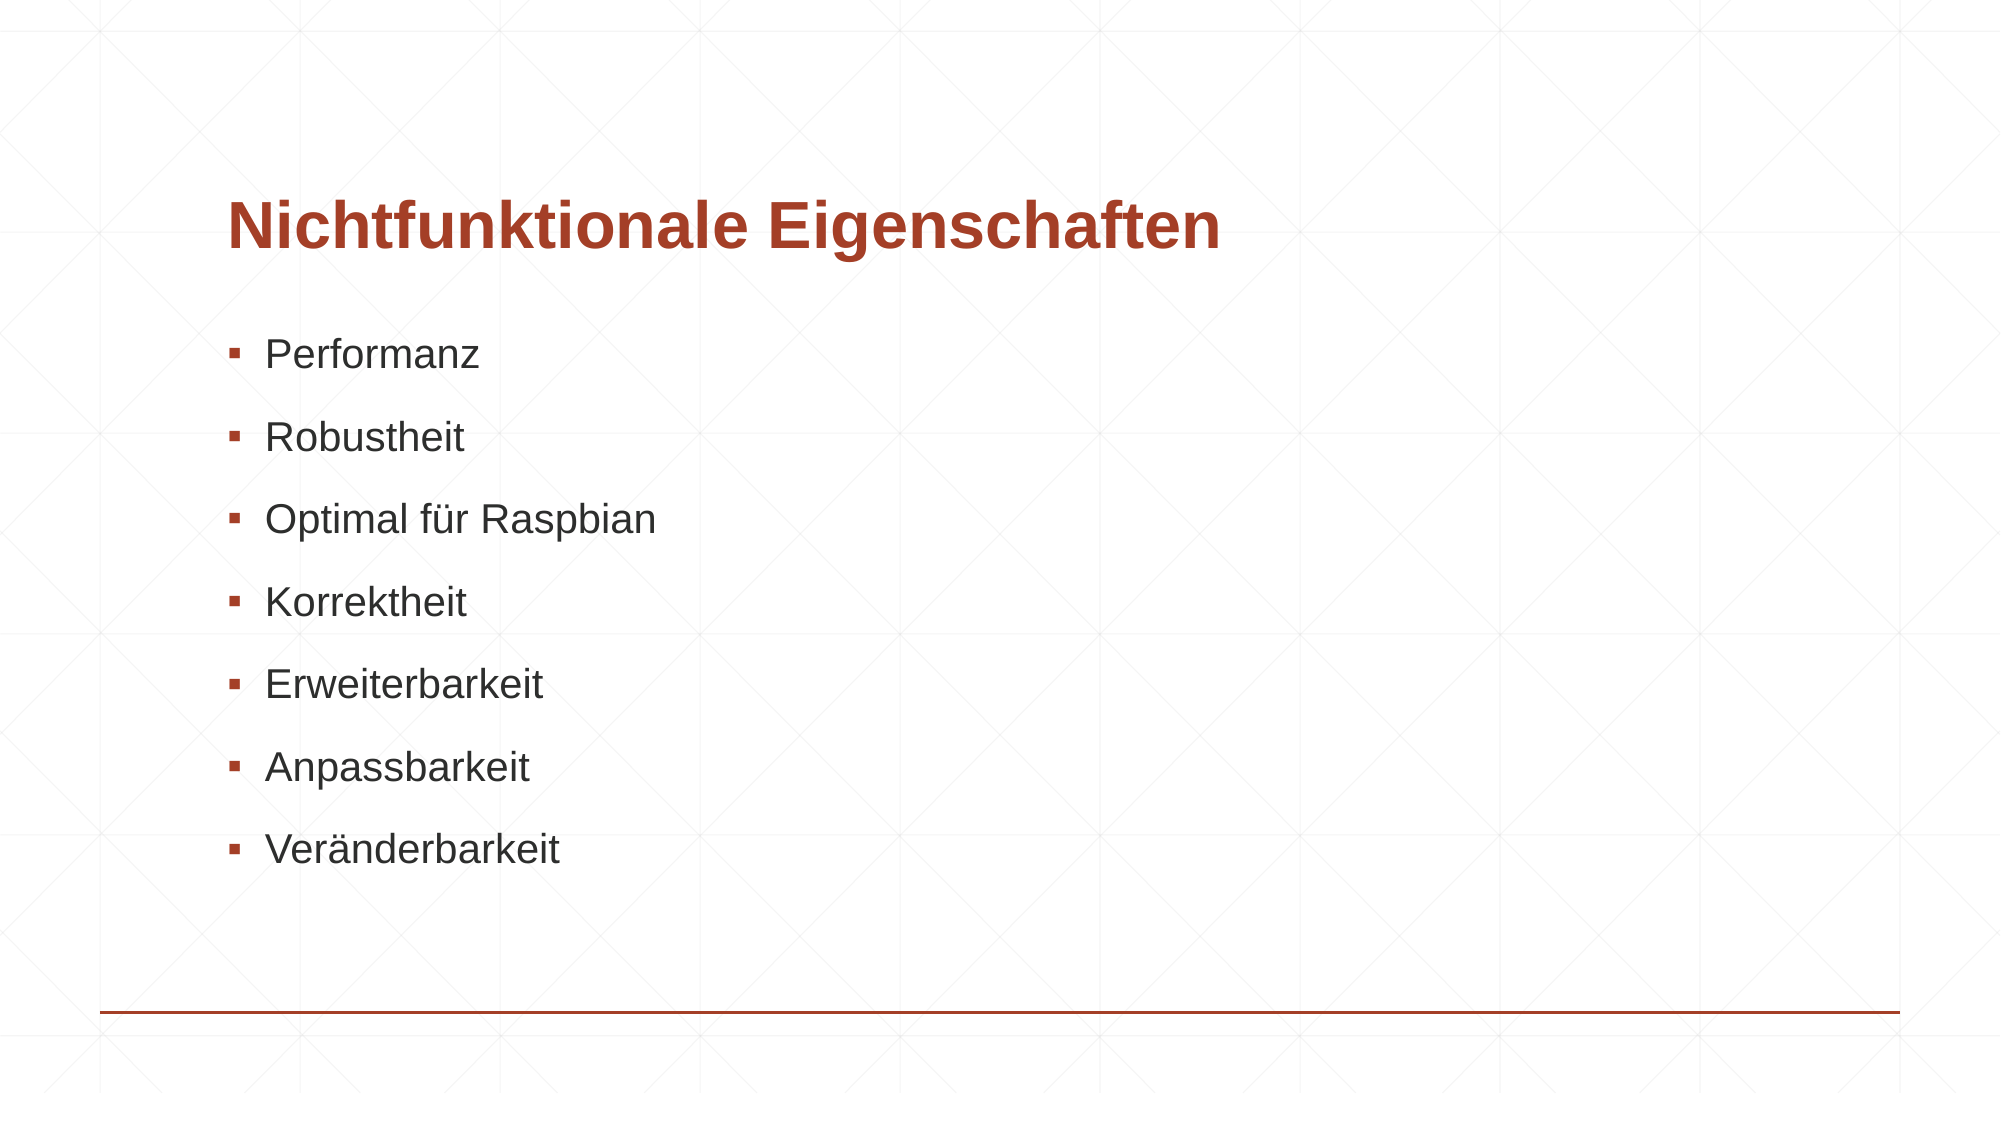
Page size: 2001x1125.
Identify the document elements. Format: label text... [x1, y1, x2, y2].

title Nichtfunktionale Eigenschaften [212, 82, 1788, 271]
list Performanz Robustheit Optimal für Raspbian Korrektheit Erweiterbarkeit Anpassbarkeit Veränderbarkeit [212, 324, 1788, 950]
